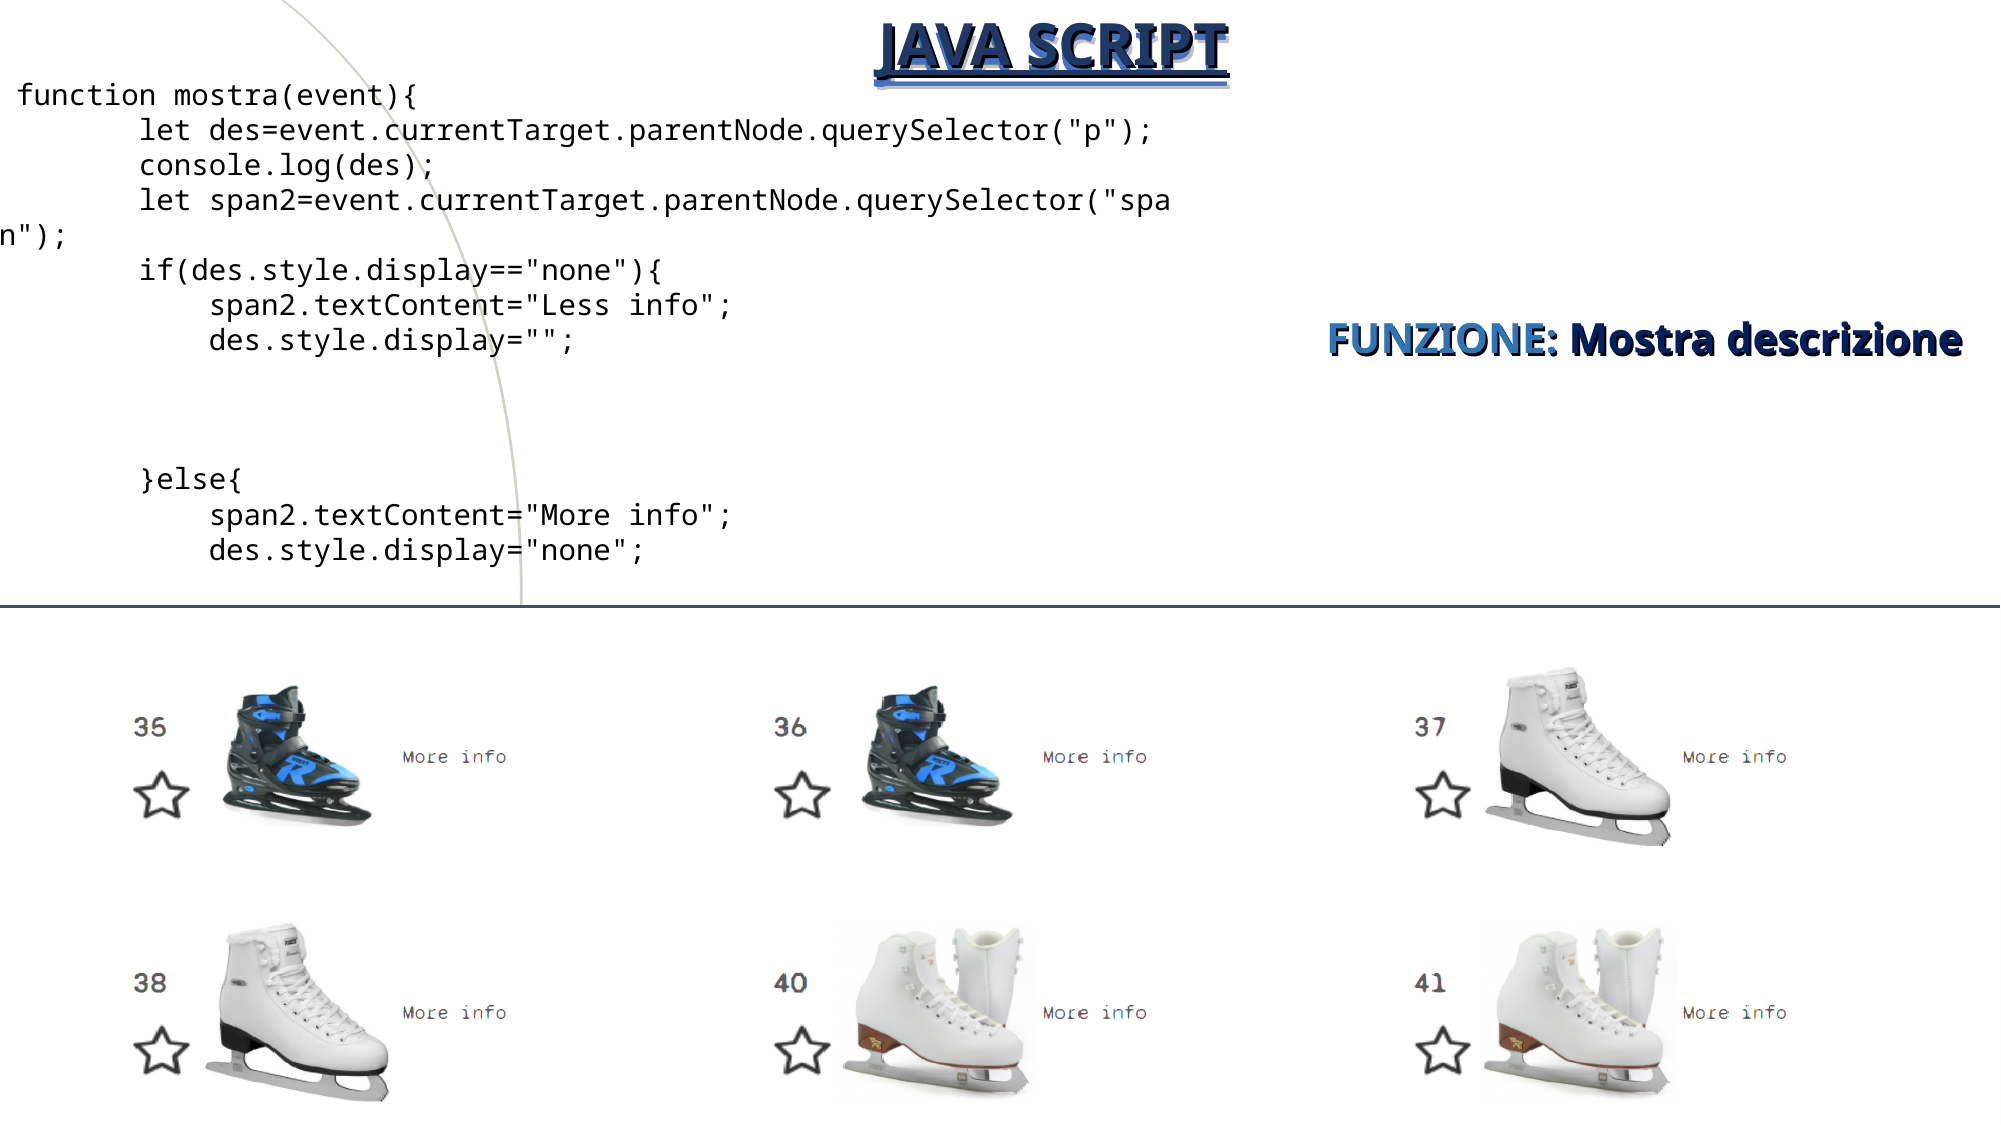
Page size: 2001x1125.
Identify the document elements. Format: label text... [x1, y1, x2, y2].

text_box JAVA SCRIPT [863, 0, 1304, 86]
text_box function mostra(event){ let des=event.currentTarget.parentNode.querySelector("p"); console.log(des); let span2=event.currentTarget.parentNode.querySelector("span"); if(des.style.display=="none"){ span2.textContent="Less info"; des.style.display=""; }else{ span2.textContent="More info"; des.style.display="none"; }} } [0, 68, 1201, 605]
picture [0, 605, 2000, 1125]
text_box FUNZIONE: Mostra descrizione [1310, 304, 2000, 371]
